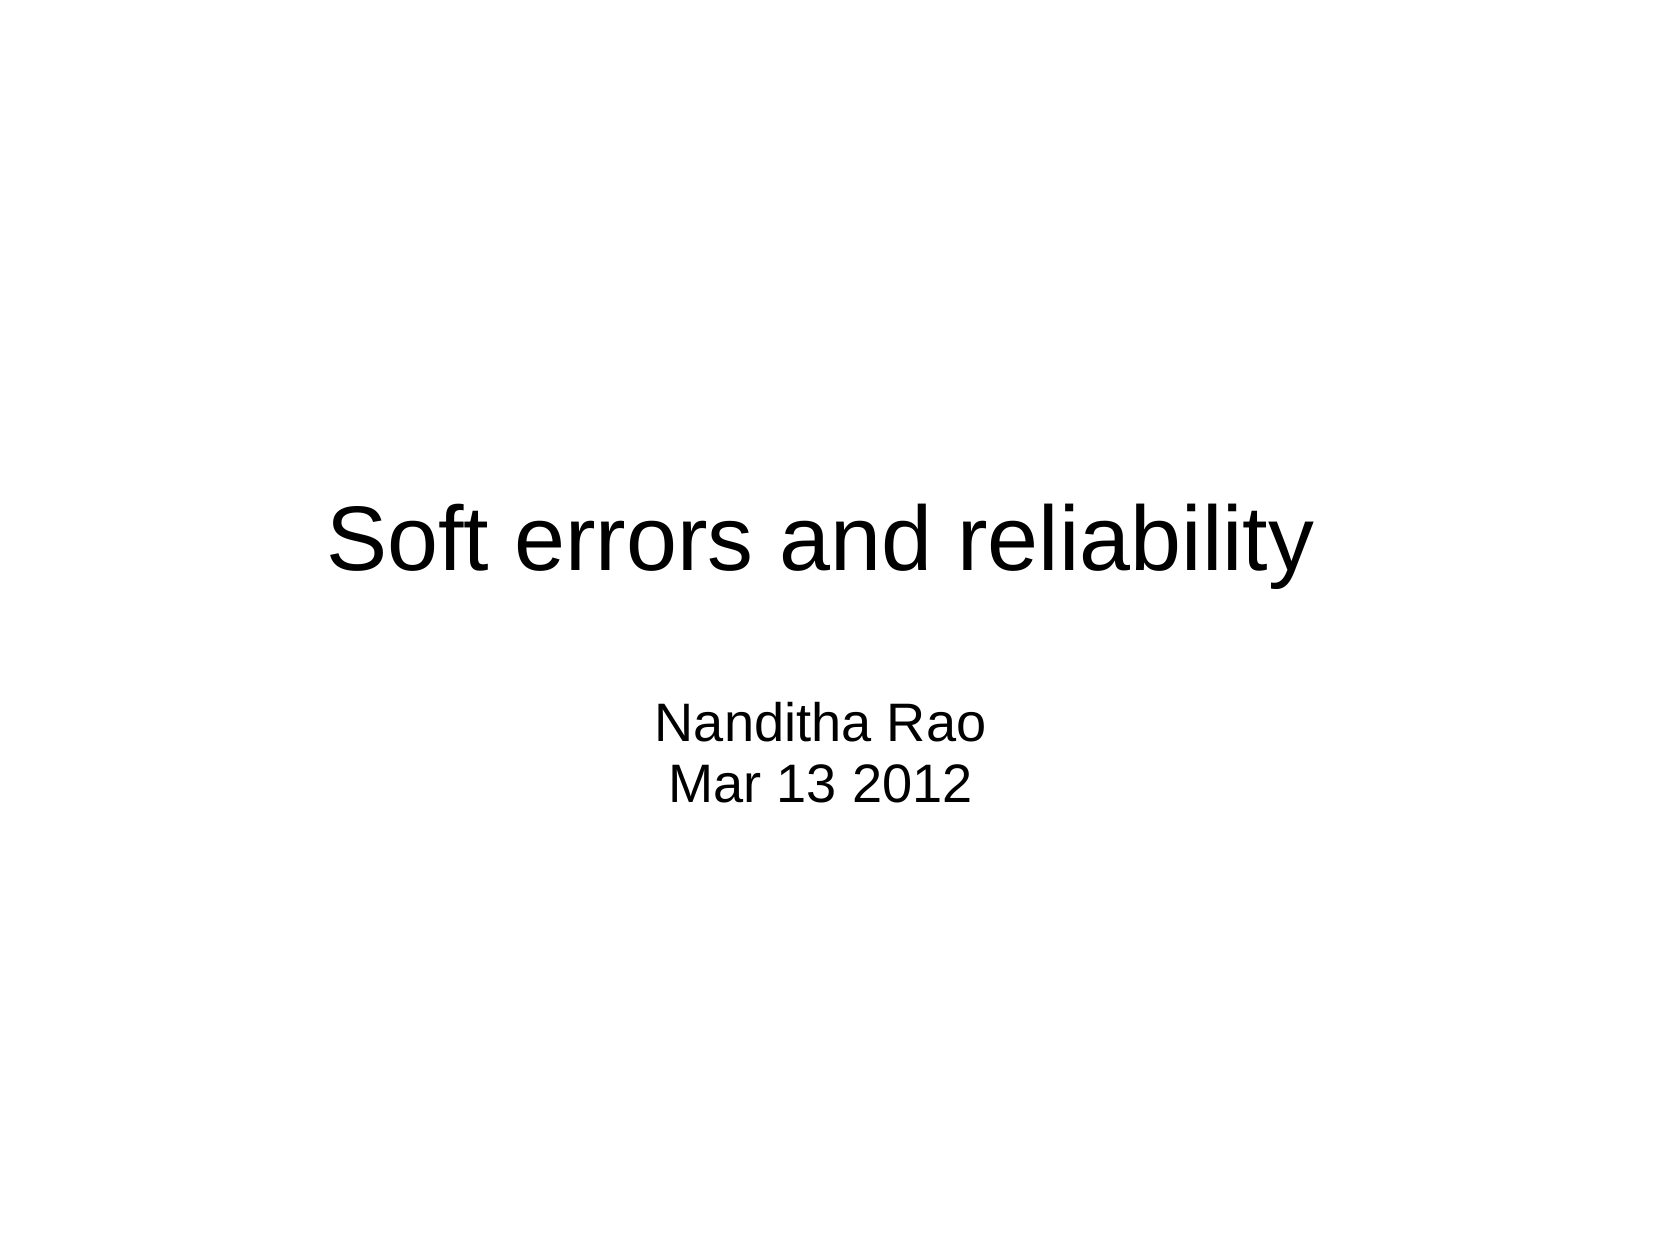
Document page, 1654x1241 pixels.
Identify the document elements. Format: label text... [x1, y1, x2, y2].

title Soft errors and reliability Nanditha Rao Mar 13 2012 [76, 487, 1565, 917]
